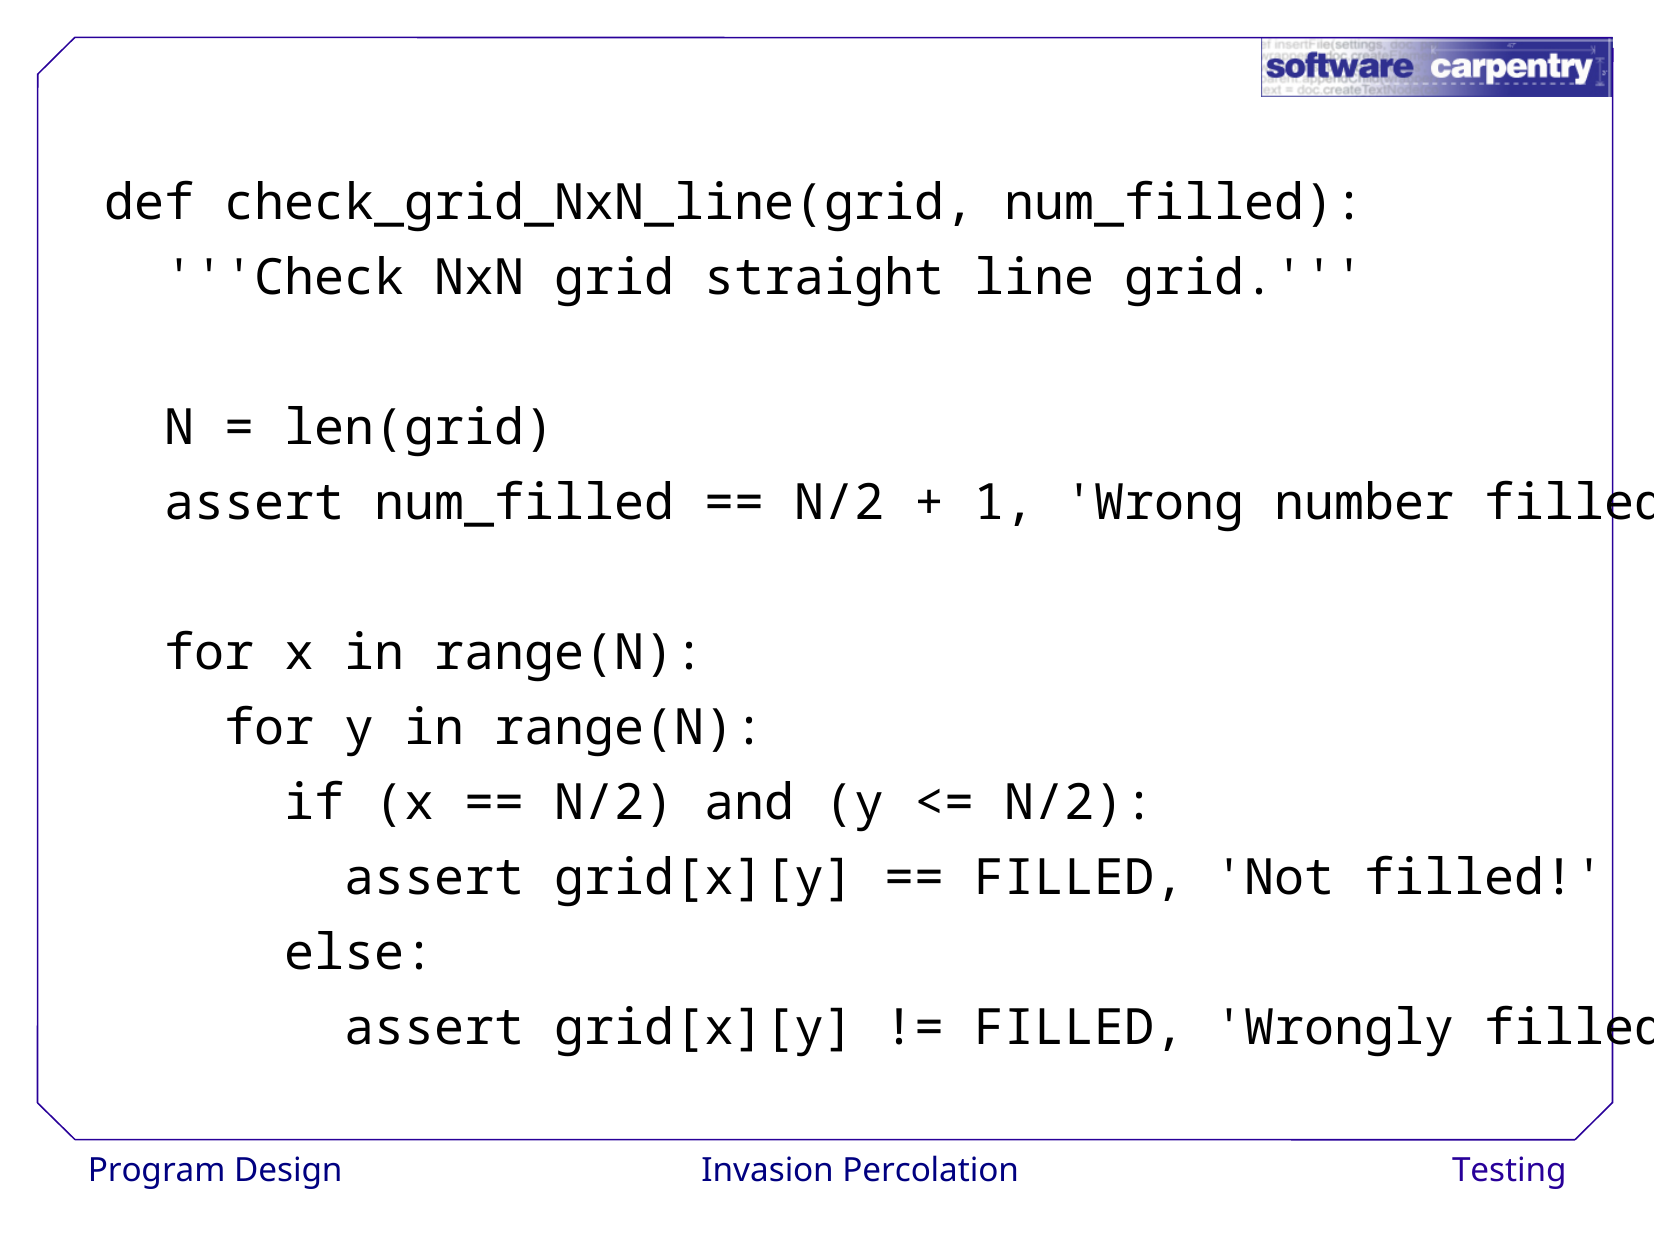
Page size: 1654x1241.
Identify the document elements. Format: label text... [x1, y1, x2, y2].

picture [1261, 39, 1613, 97]
text_box def check_grid_NxN_line(grid, num_filled): '''Check NxN grid straight line grid.''' N = len(grid) assert num_filled == N/2 + 1, 'Wrong number filled' for x in range(N): for y in range(N): if (x == N/2) and (y <= N/2): assert grid[x][y] == FILLED, 'Not filled!' else: assert grid[x][y] != FILLED, 'Wrongly filled!' [89, 147, 1508, 1093]
